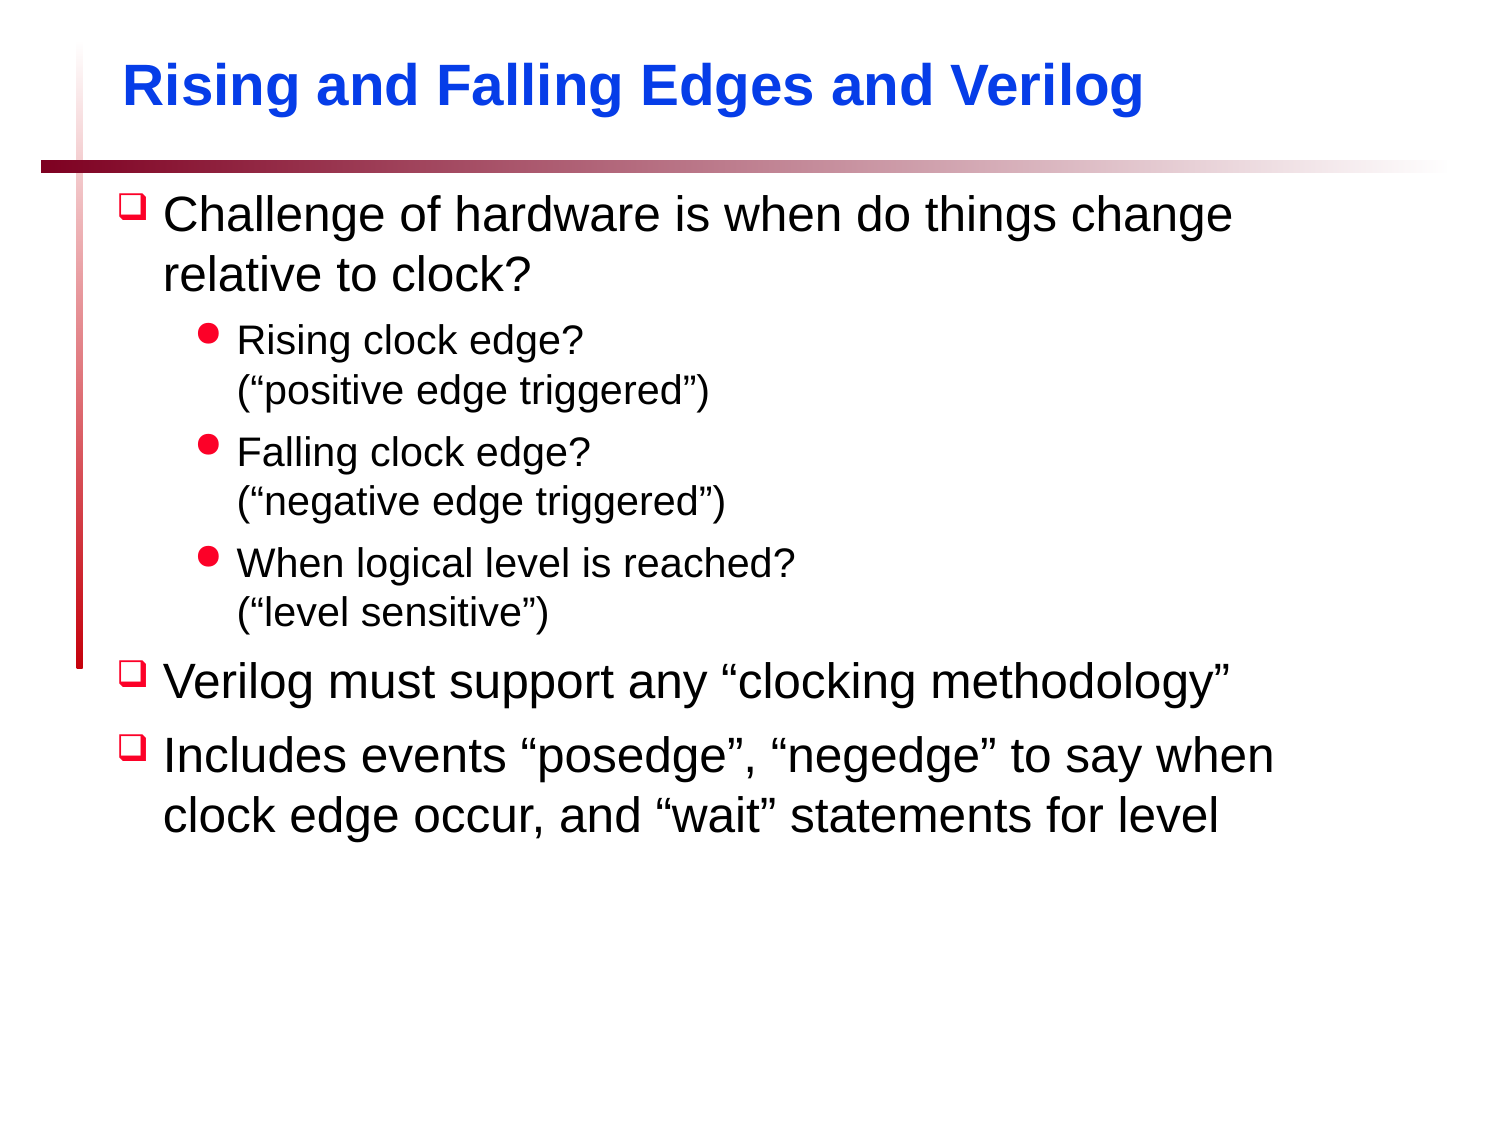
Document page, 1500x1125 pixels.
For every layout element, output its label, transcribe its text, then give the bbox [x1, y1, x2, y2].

list Challenge of hardware is when do things change relative to clock? Rising clock edge? (“positive edge triggered”) Falling clock edge? (“negative edge triggered”) When logical level is reached? (“level sensitive”) Verilog must support any “clocking methodology” Includes events “posedge”, “negedge” to say when clock edge occur, and “wait” statements for level [105, 178, 1394, 854]
title Rising and Falling Edges and Verilog [112, 43, 1400, 240]
